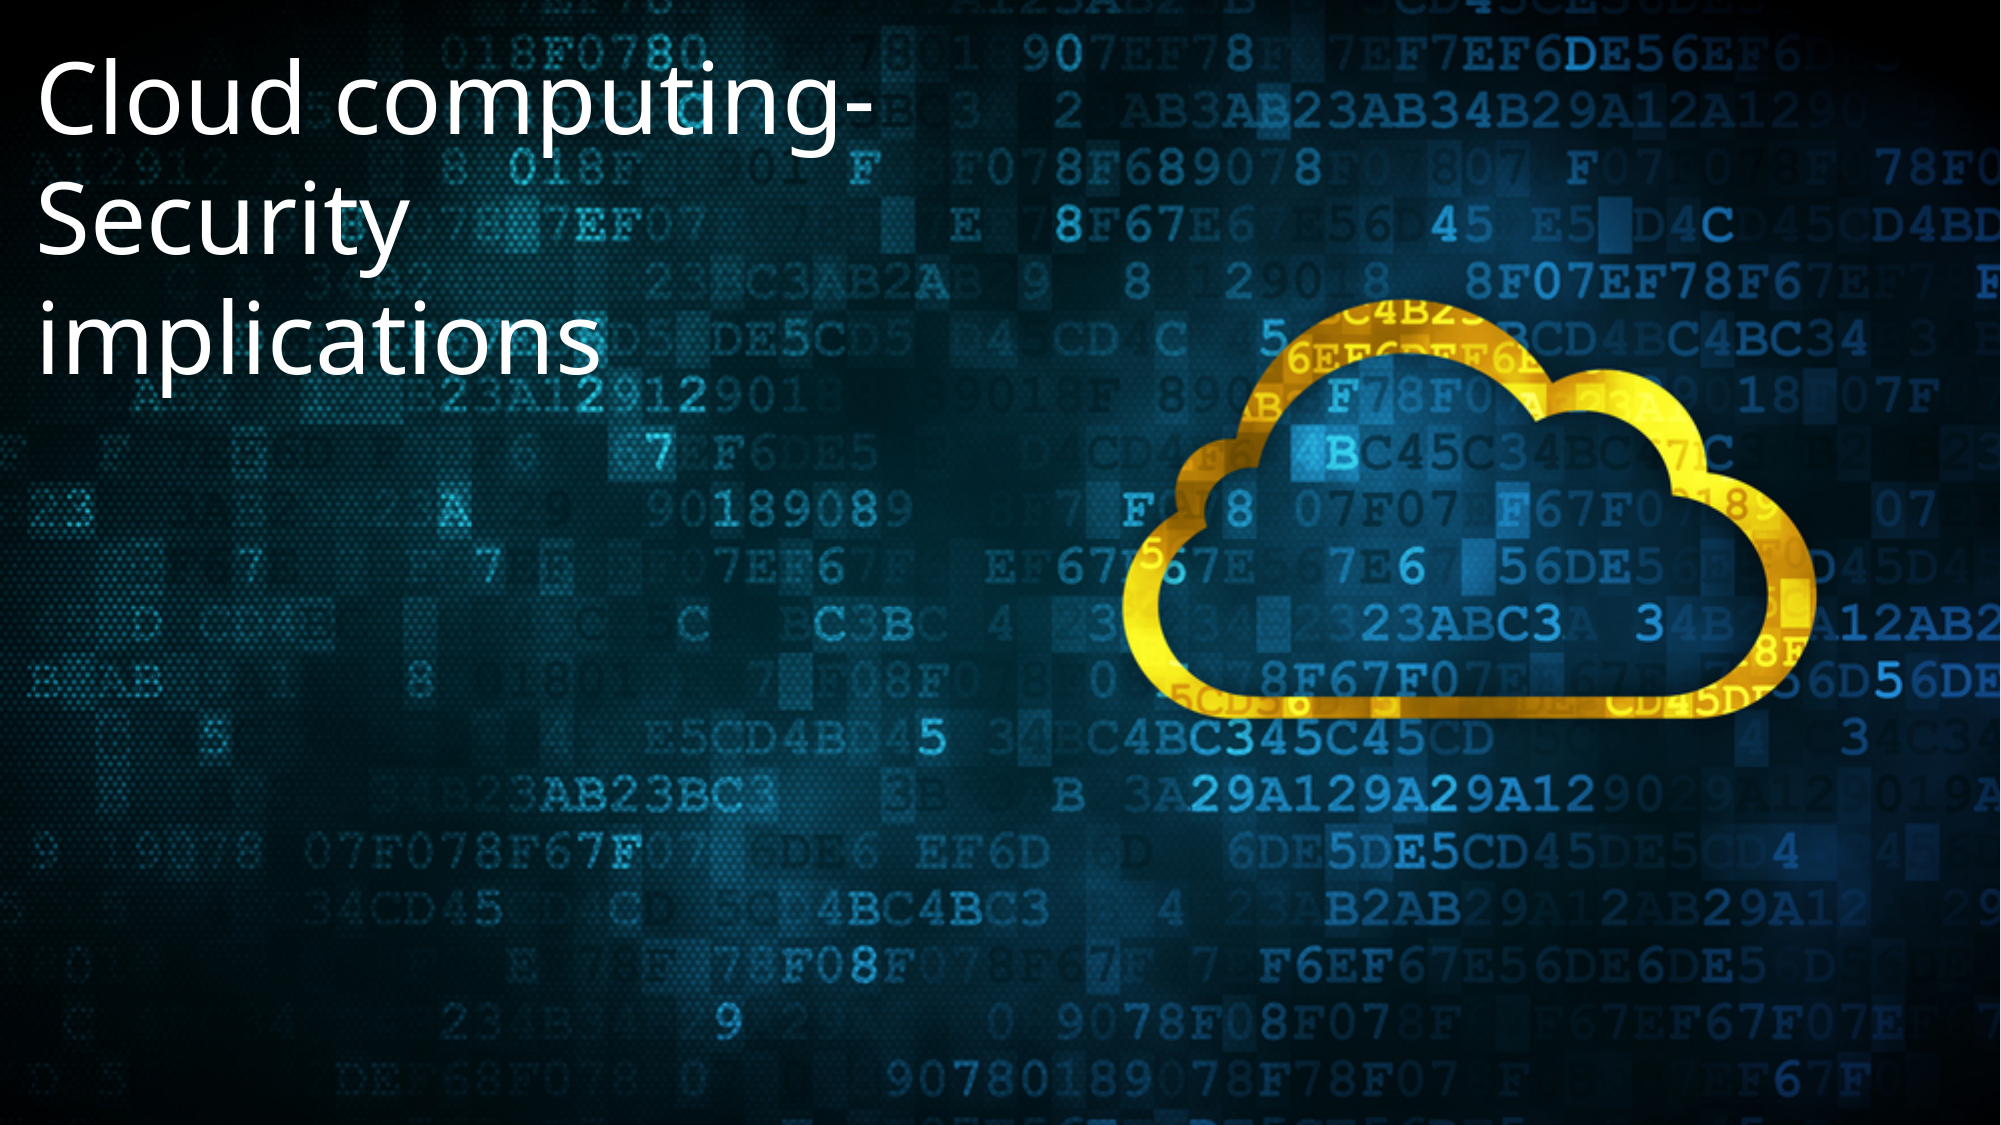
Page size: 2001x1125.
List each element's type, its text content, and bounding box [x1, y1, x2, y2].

picture [0, 0, 2000, 1125]
text_box Cloud computing-Security implications [20, 27, 1016, 285]
